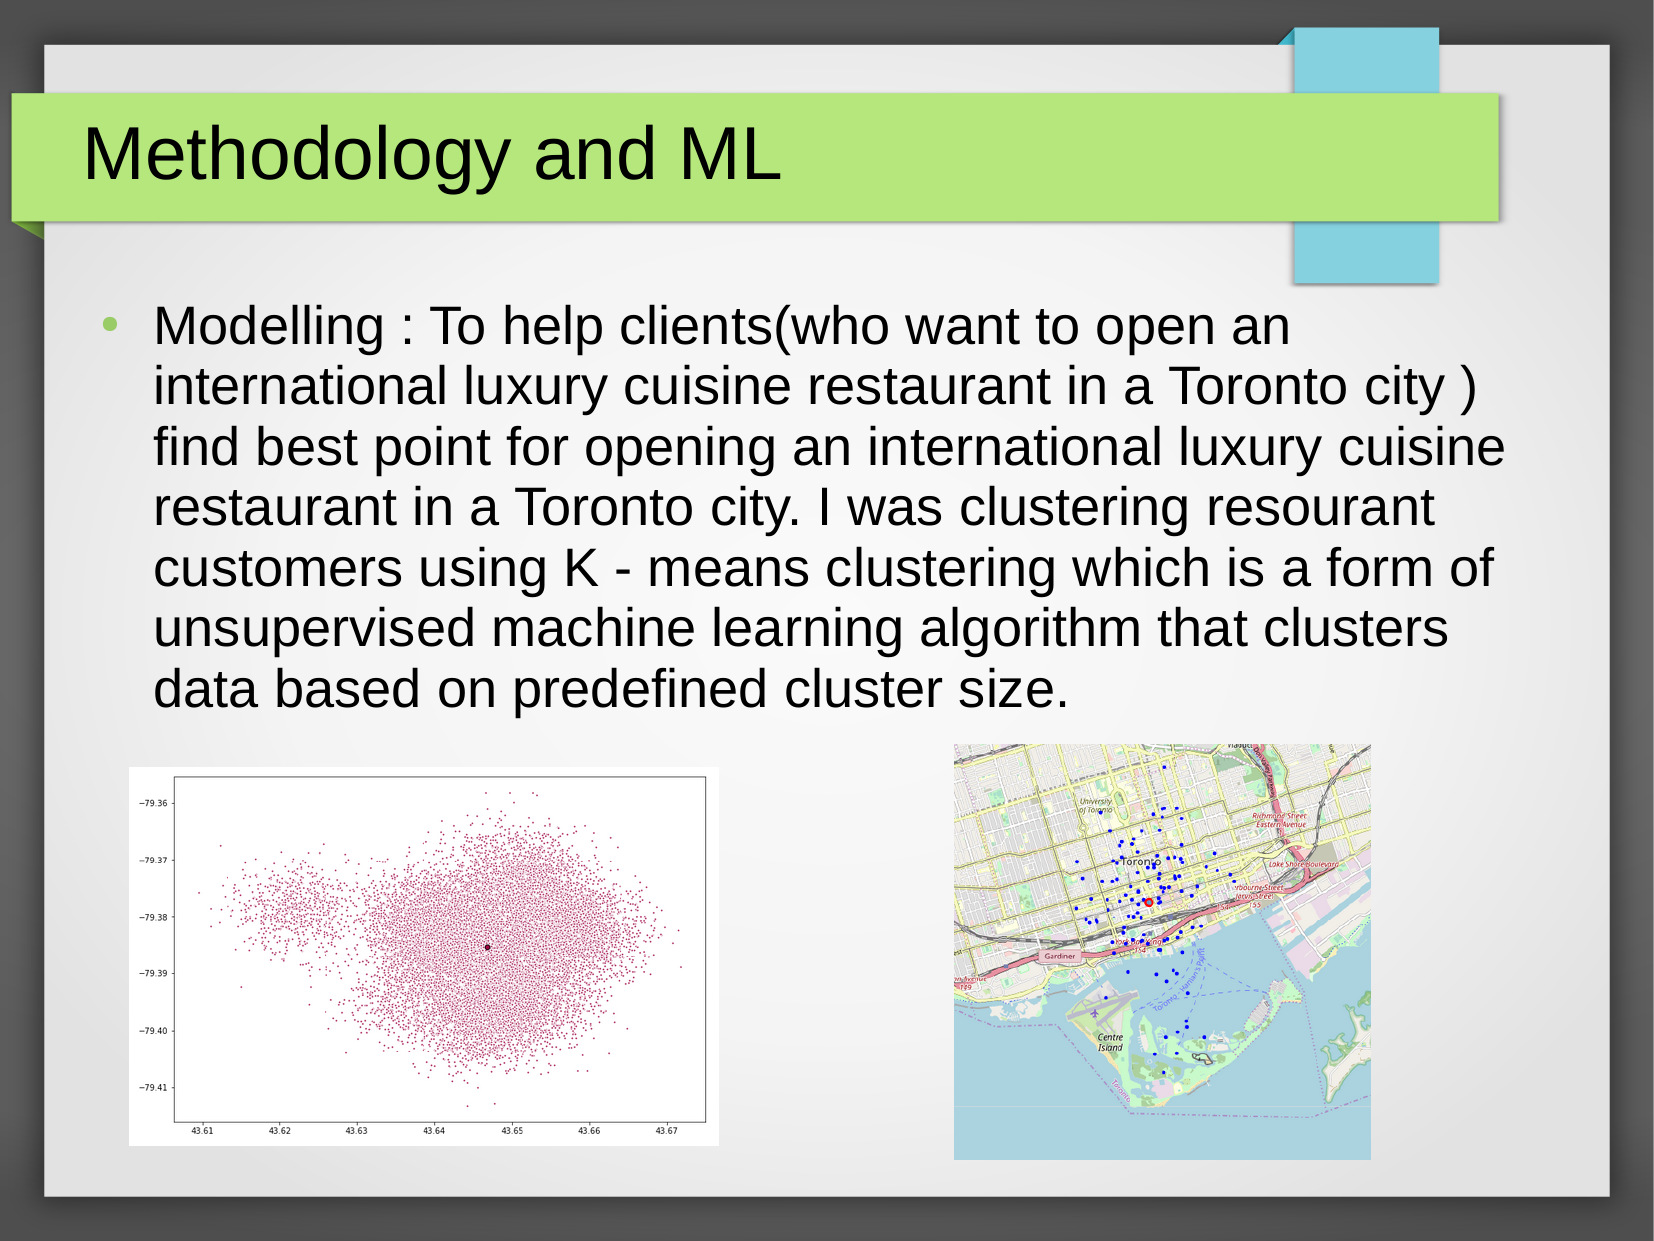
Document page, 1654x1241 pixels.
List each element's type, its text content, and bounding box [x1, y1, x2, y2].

picture [0, 0, 1654, 1241]
title Methodology and ML [82, 94, 1264, 213]
list Modelling : To help clients(who want to open an international luxury cuisine restaurant in a Toronto city ) find best point for opening an international luxury cuisine restaurant in a Toronto city. I was clustering resourant customers using K - means clustering which is a form of unsupervised machine learning algorithm that clusters data based on predefined cluster size. [82, 295, 1571, 1015]
